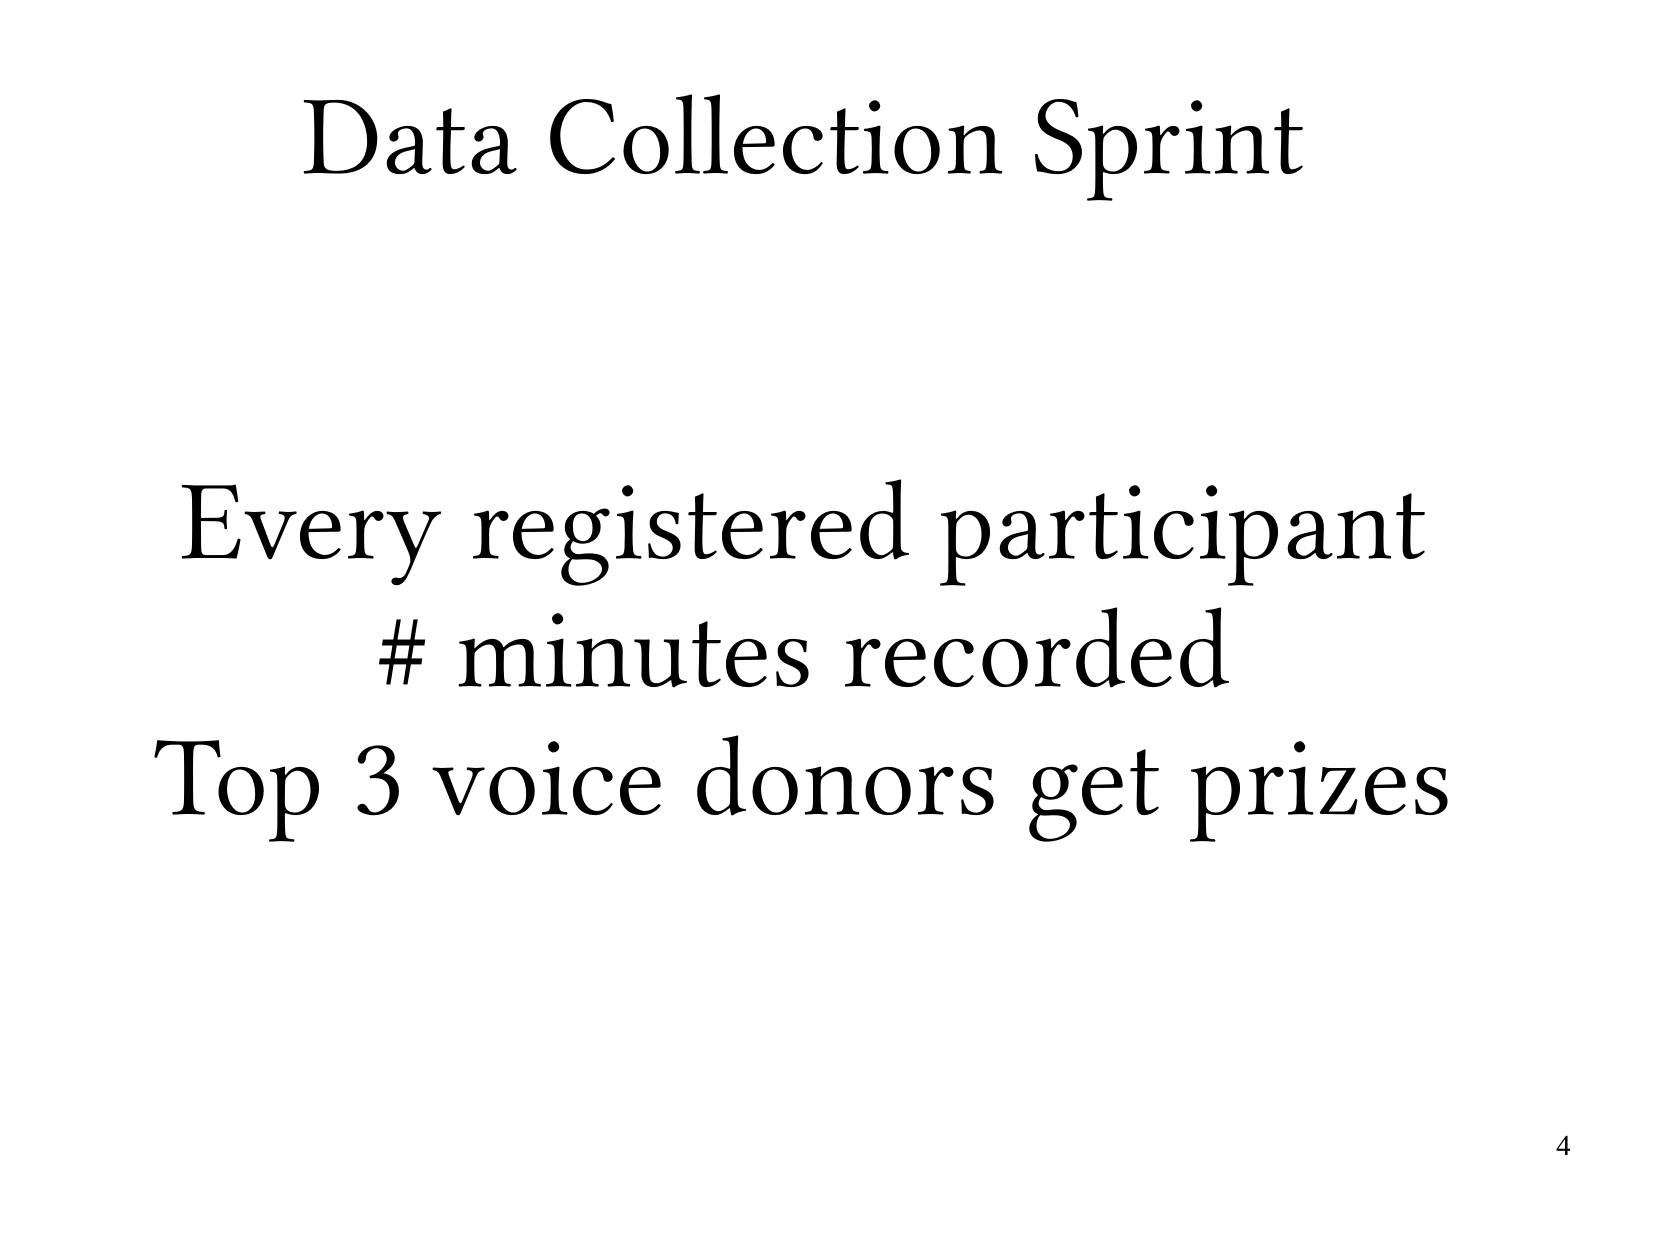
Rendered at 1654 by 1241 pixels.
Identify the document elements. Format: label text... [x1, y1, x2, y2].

subtitle Data Collection Sprint Every registered participant # minutes recorded Top 3 voice donors get prizes [60, 72, 1549, 1216]
